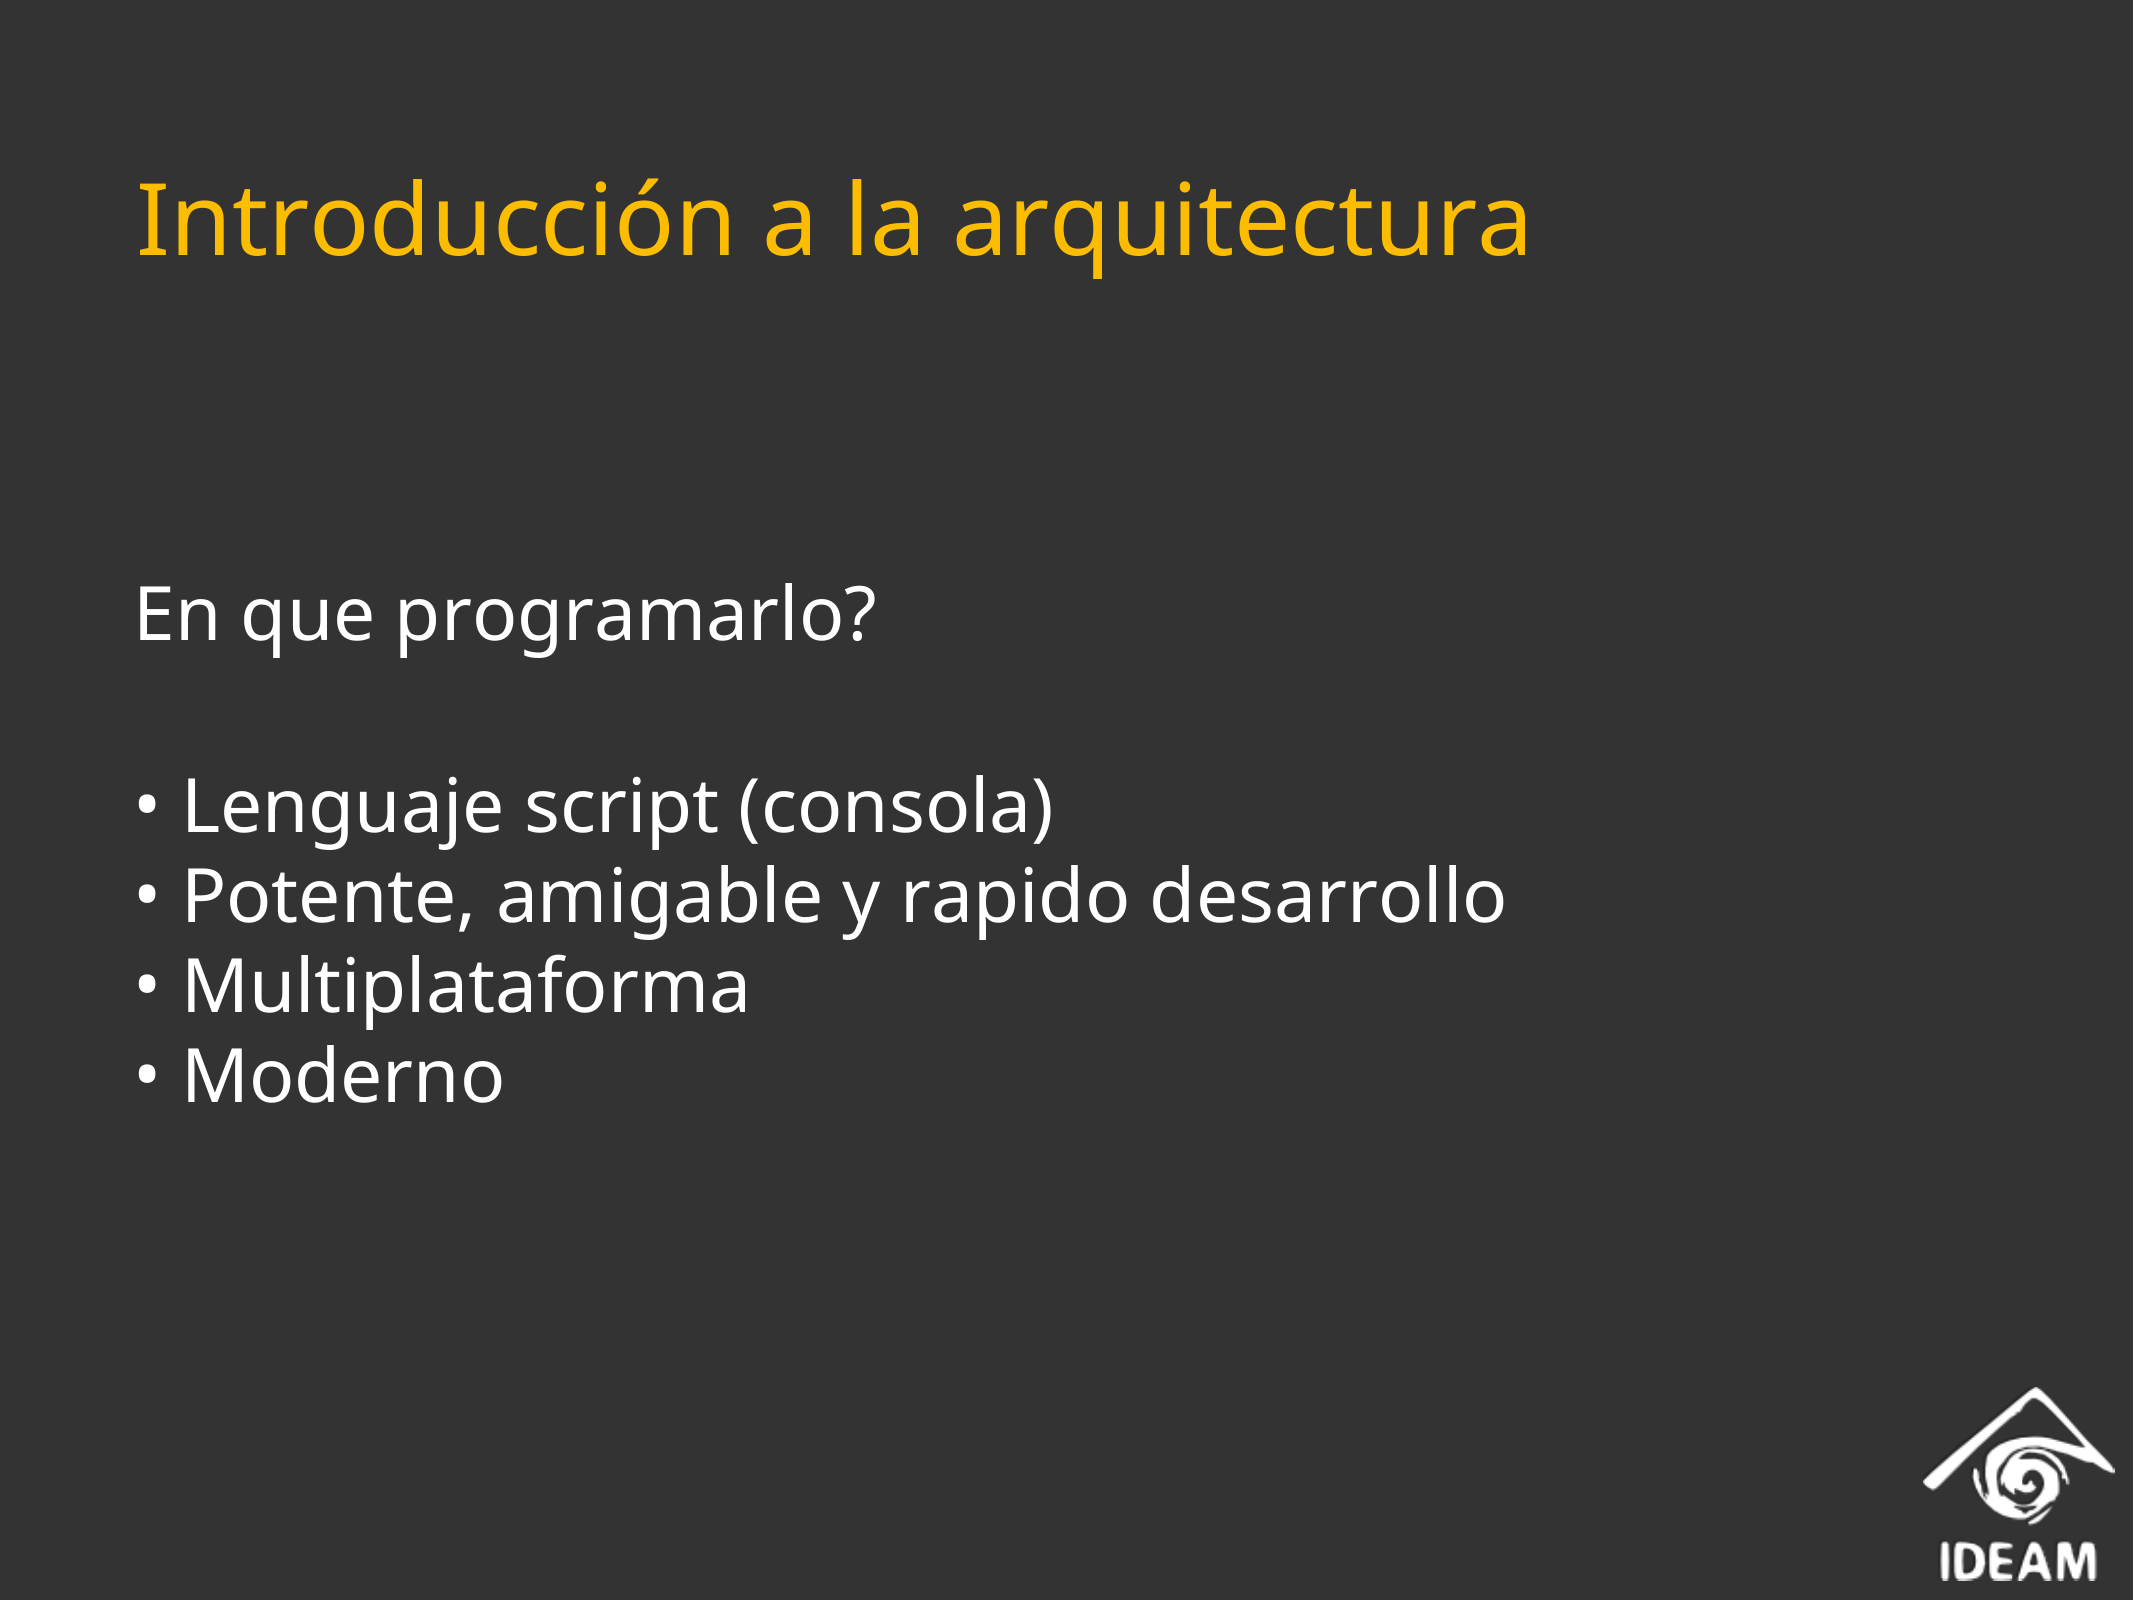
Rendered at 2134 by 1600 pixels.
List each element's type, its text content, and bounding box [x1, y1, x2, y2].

picture [1923, 1387, 2115, 1581]
text_box En que programarlo? Lenguaje script (consola) Potente, amigable y rapido desarrollo Multiplataforma Moderno [133, 413, 2008, 1270]
text_box Introducción a la arquitectura [136, 147, 1914, 284]
